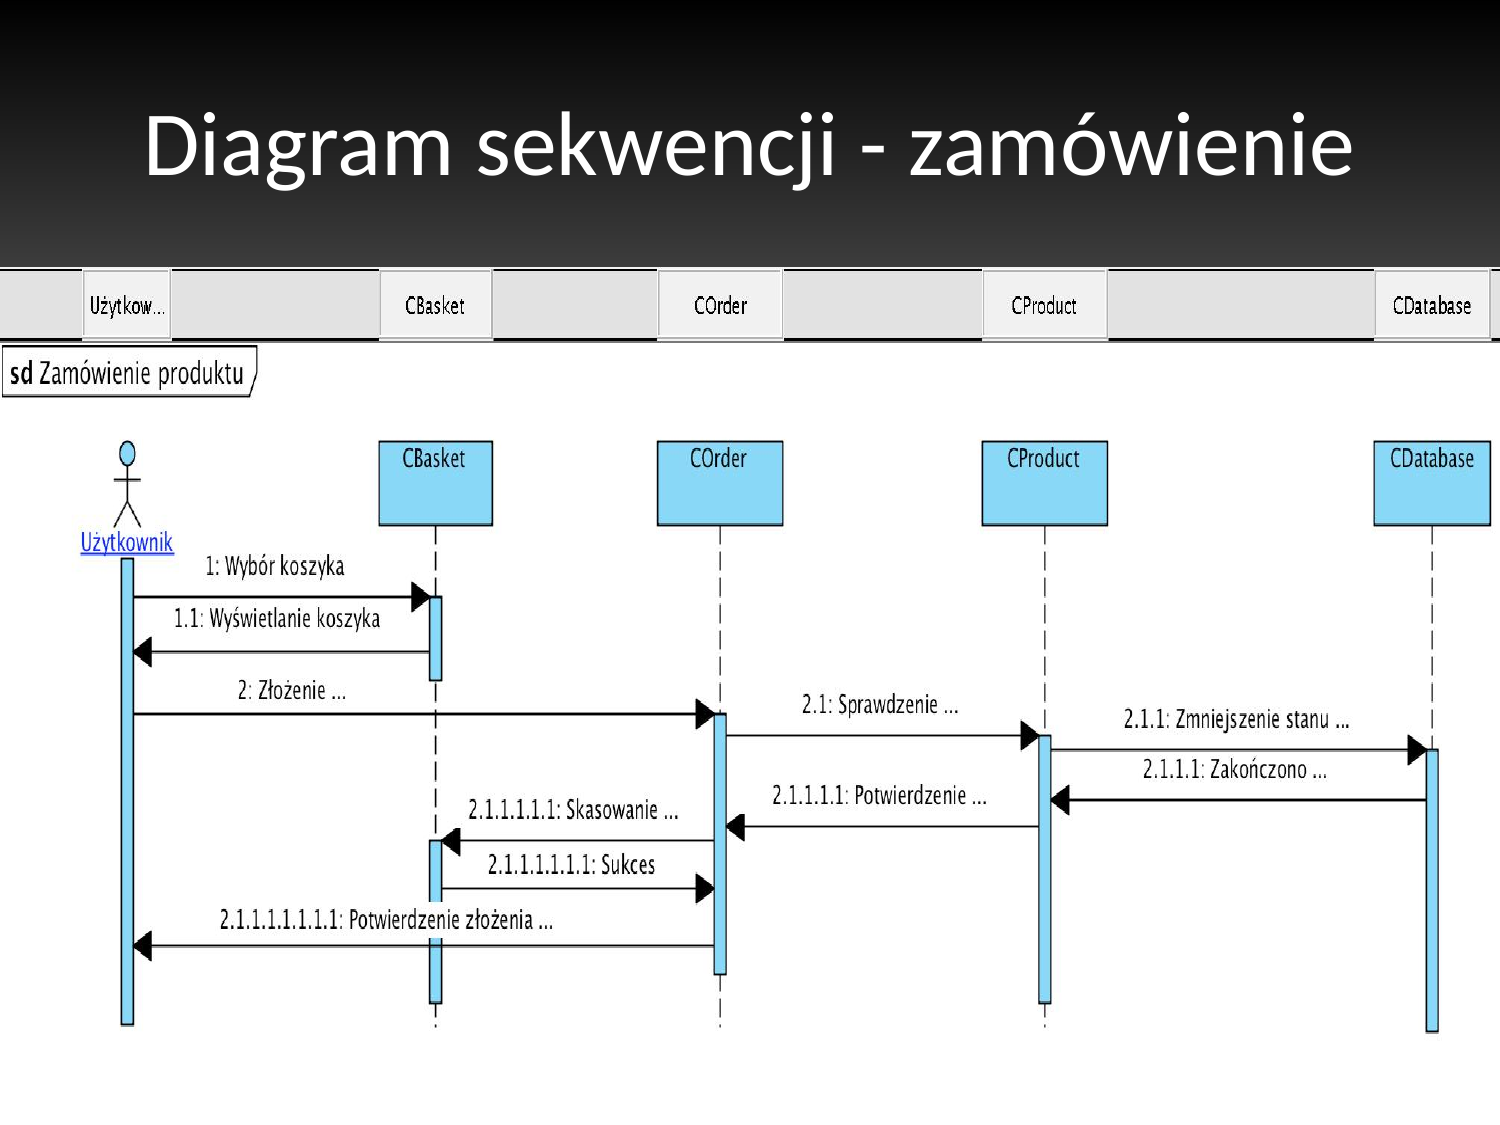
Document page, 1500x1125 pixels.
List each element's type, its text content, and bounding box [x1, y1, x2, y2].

picture [0, 267, 1500, 1125]
title Diagram sekwencji - zamówienie [75, 45, 1425, 233]
